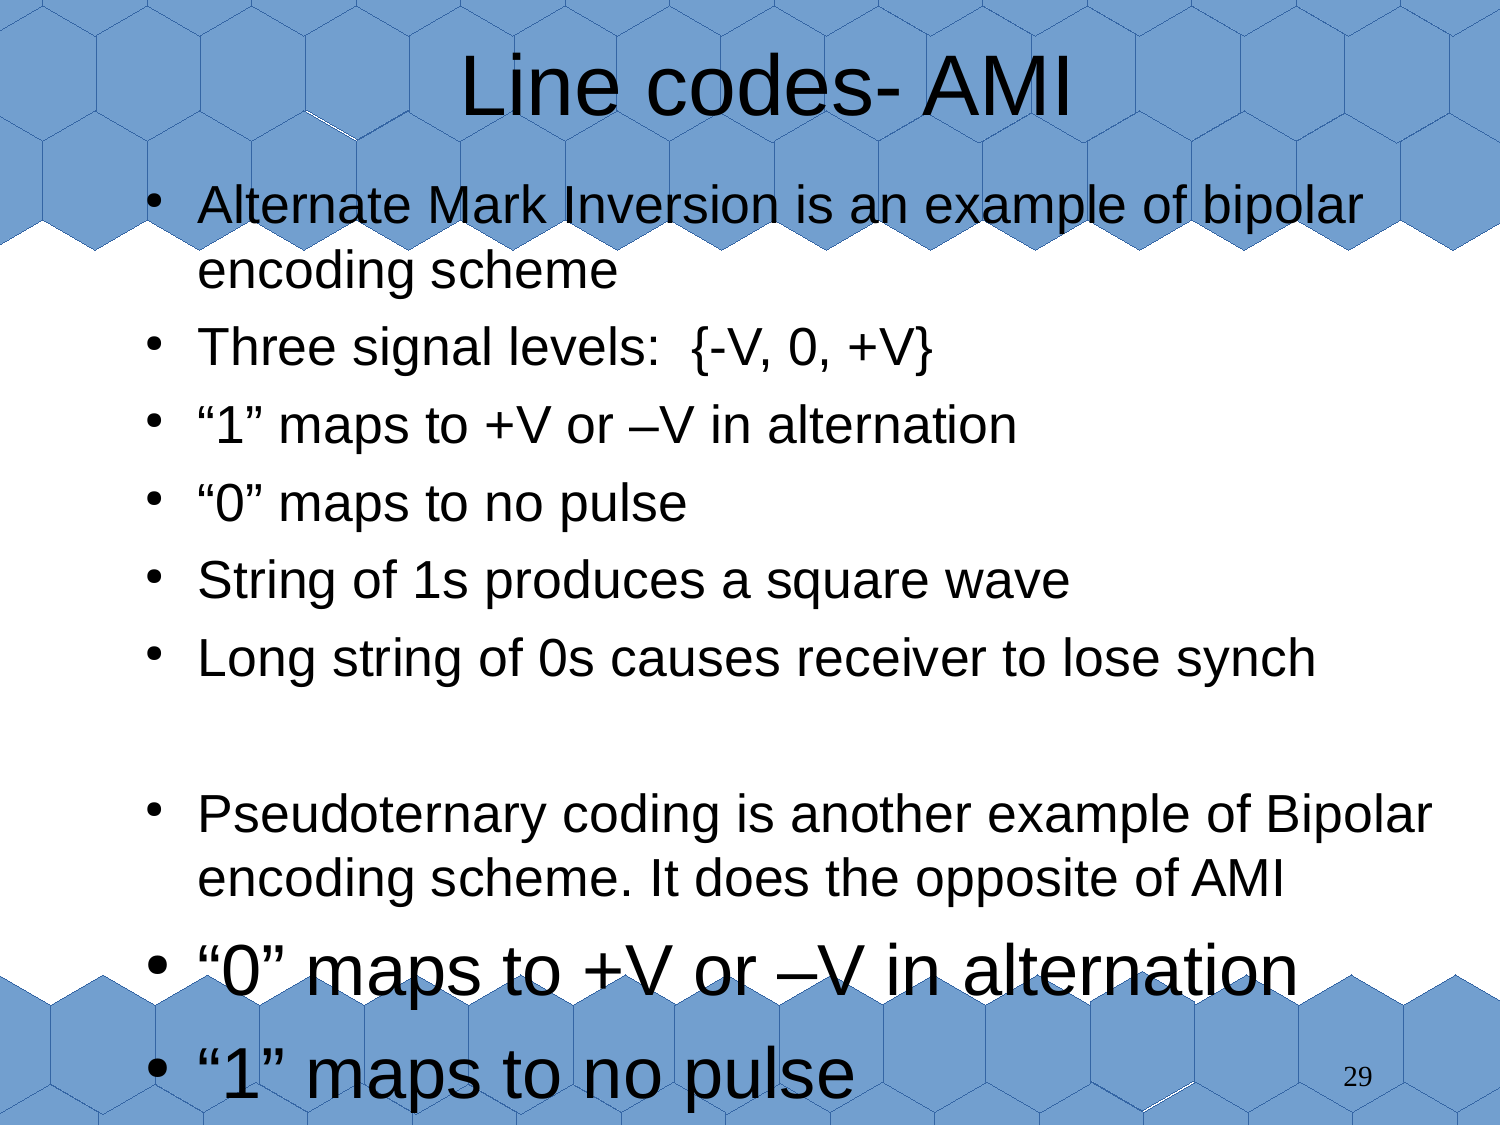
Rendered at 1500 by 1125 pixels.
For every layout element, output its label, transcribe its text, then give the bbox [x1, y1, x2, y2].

list Alternate Mark Inversion is an example of bipolar encoding scheme Three signal levels: {-V, 0, +V} “1” maps to +V or –V in alternation “0” maps to no pulse String of 1s produces a square wave Long string of 0s causes receiver to lose synch Pseudoternary coding is another example of Bipolar encoding scheme. It does the opposite of AMI “0” maps to +V or –V in alternation “1” maps to no pulse [112, 162, 1500, 1125]
title Line codes- AMI [112, 0, 1388, 162]
text_box <number> [1074, 1050, 1388, 1125]
